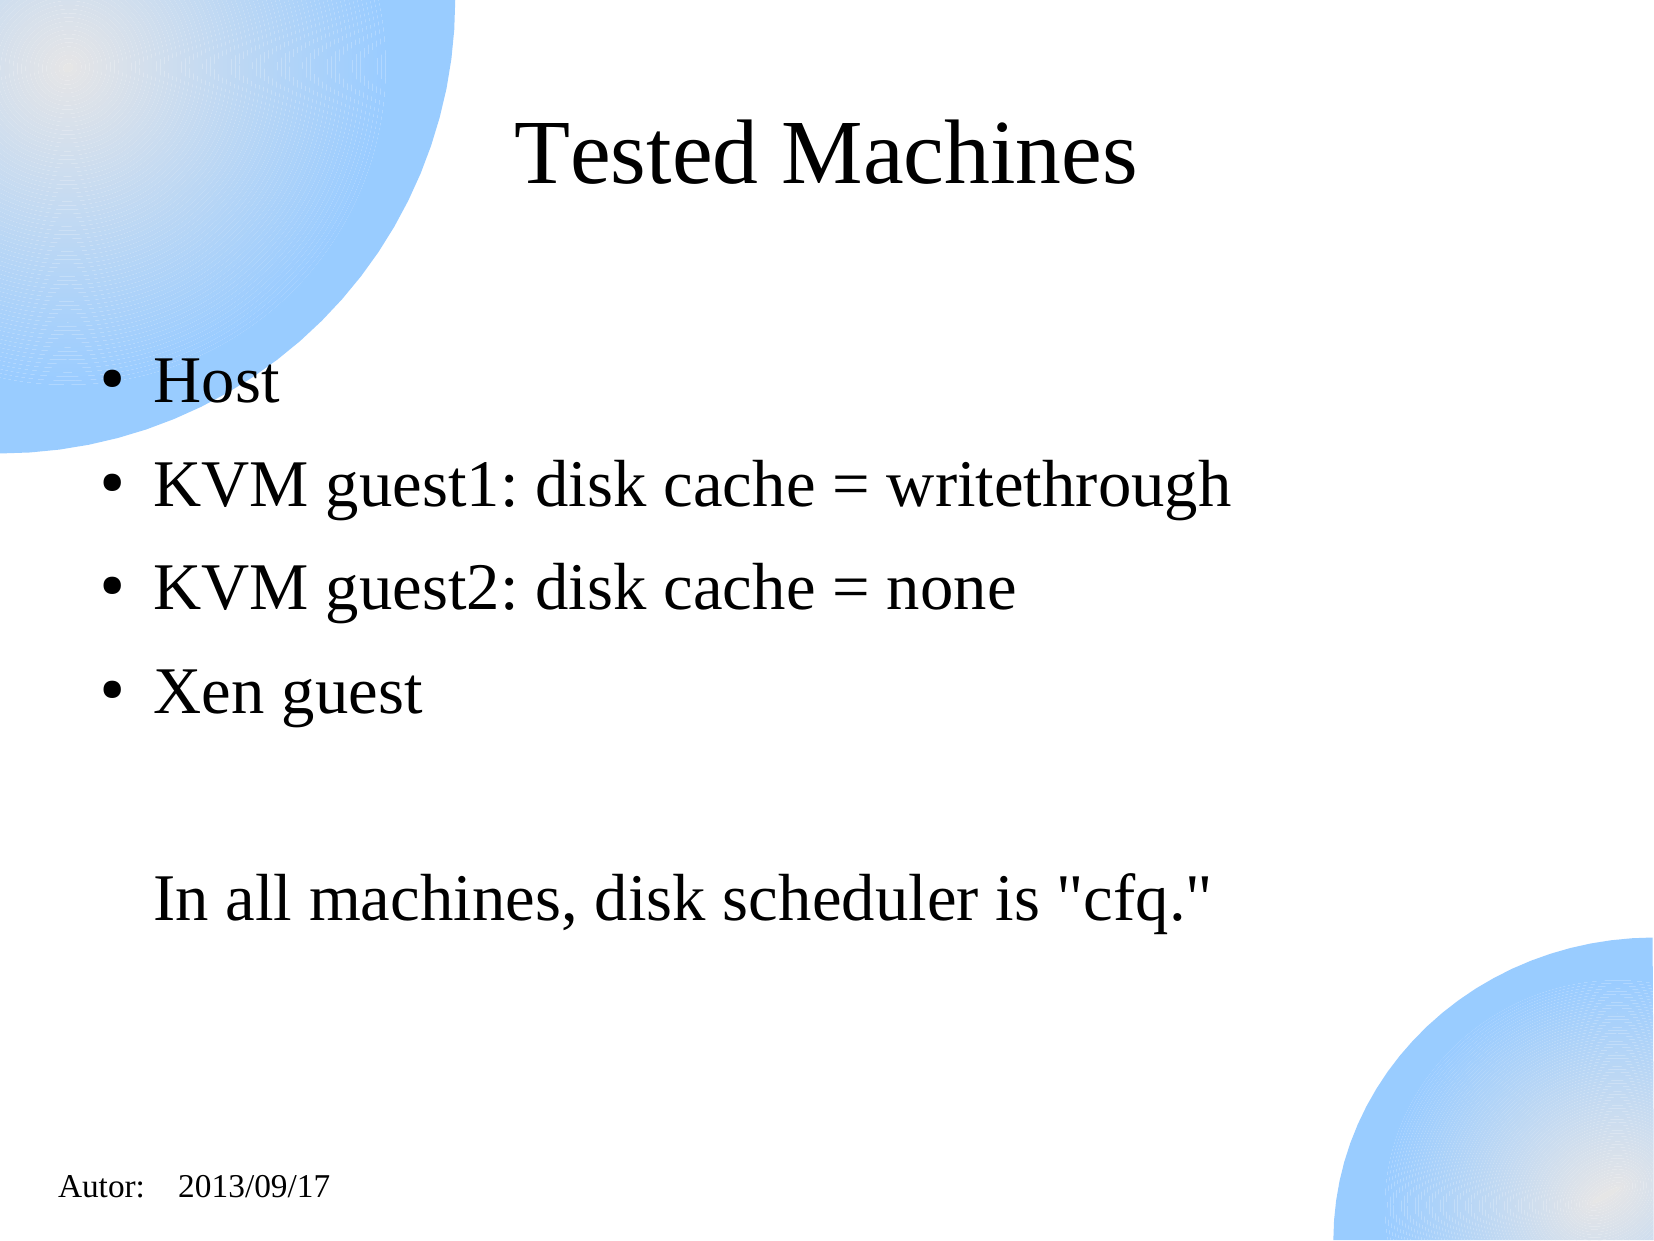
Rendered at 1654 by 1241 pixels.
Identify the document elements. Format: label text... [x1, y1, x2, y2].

title Tested Machines [82, 49, 1571, 257]
list Host KVM guest1: disk cache = writethrough KVM guest2: disk cache = none Xen guest In all machines, disk scheduler is "cfq." [82, 343, 1571, 1063]
